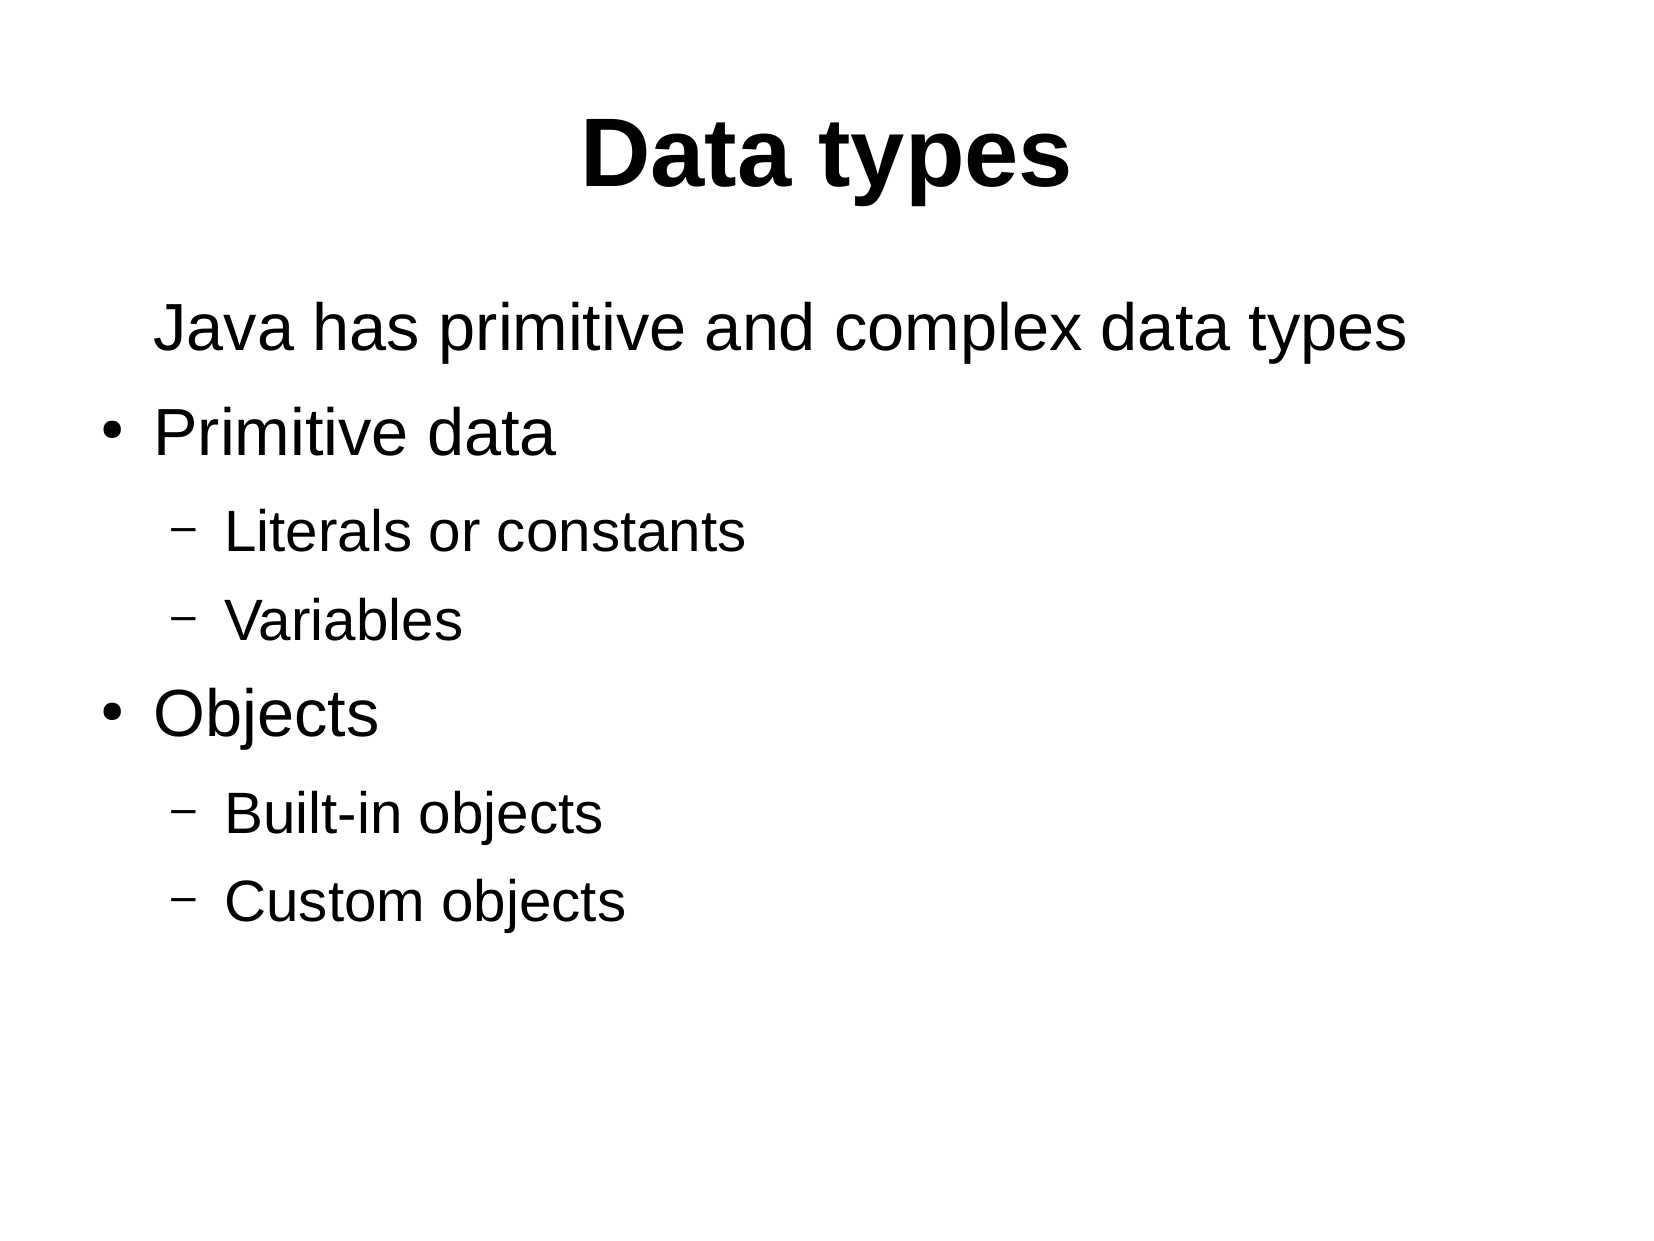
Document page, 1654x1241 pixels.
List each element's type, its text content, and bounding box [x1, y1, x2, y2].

title Data types [82, 49, 1571, 257]
list Java has primitive and complex data types Primitive data Literals or constants Variables Objects Built-in objects Custom objects [82, 290, 1538, 1010]
